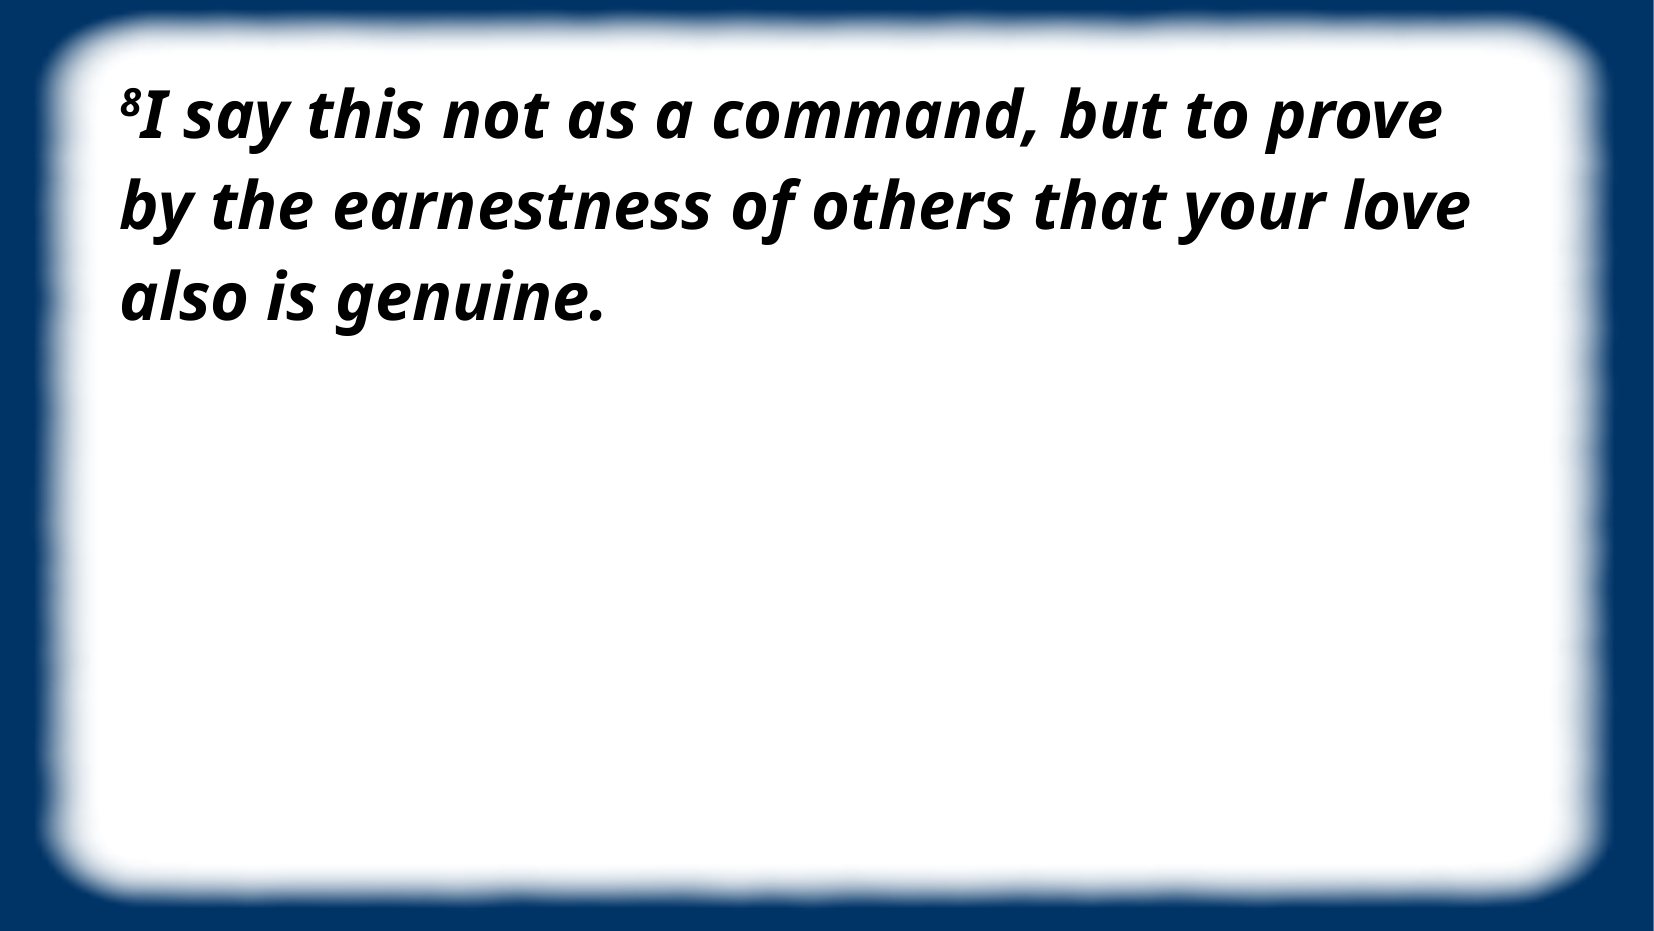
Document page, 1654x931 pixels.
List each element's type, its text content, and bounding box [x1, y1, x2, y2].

text_box 8I say this not as a command, but to prove by the earnestness of others that your love also is genuine. [105, 60, 1546, 342]
picture [0, 0, 1654, 931]
